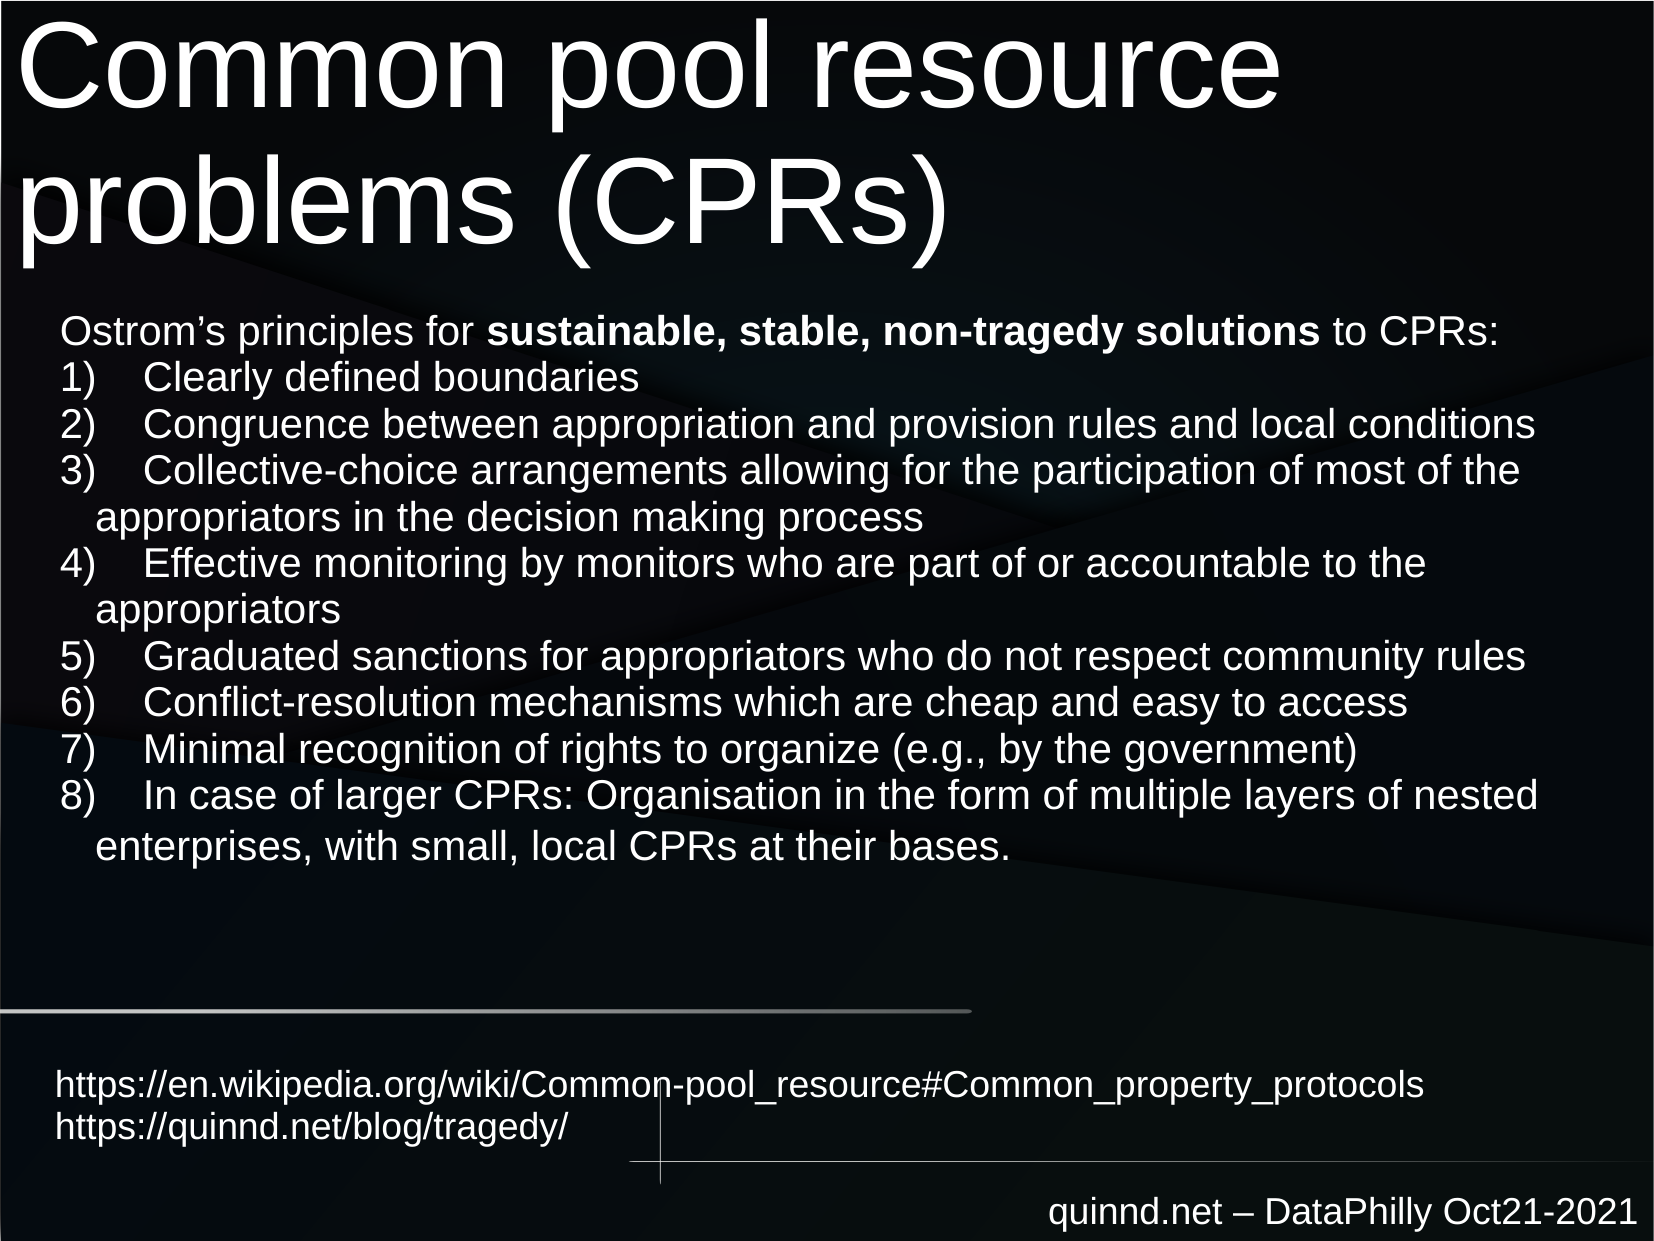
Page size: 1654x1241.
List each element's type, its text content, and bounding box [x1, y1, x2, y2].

picture [0, 0, 1654, 1241]
title Common pool resource problems (CPRs) [15, 0, 1651, 271]
text_box https://en.wikipedia.org/wiki/Common-pool_resource#Common_property_protocols https://quinnd.net/blog/tragedy/ [40, 1056, 1441, 1156]
text_box Ostrom’s principles for sustainable, stable, non-tragedy solutions to CPRs: Clearly defined boundaries Congruence between appropriation and provision rules and local conditions Collective-choice arrangements allowing for the participation of most of the appropriators in the decision making process Effective monitoring by monitors who are part of or accountable to the appropriators Graduated sanctions for appropriators who do not respect community rules Conflict-resolution mechanisms which are cheap and easy to access Minimal recognition of rights to organize (e.g., by the government) In case of larger CPRs: Organisation in the form of multiple layers of nested enterprises, with small, local CPRs at their bases. [45, 300, 1621, 1006]
